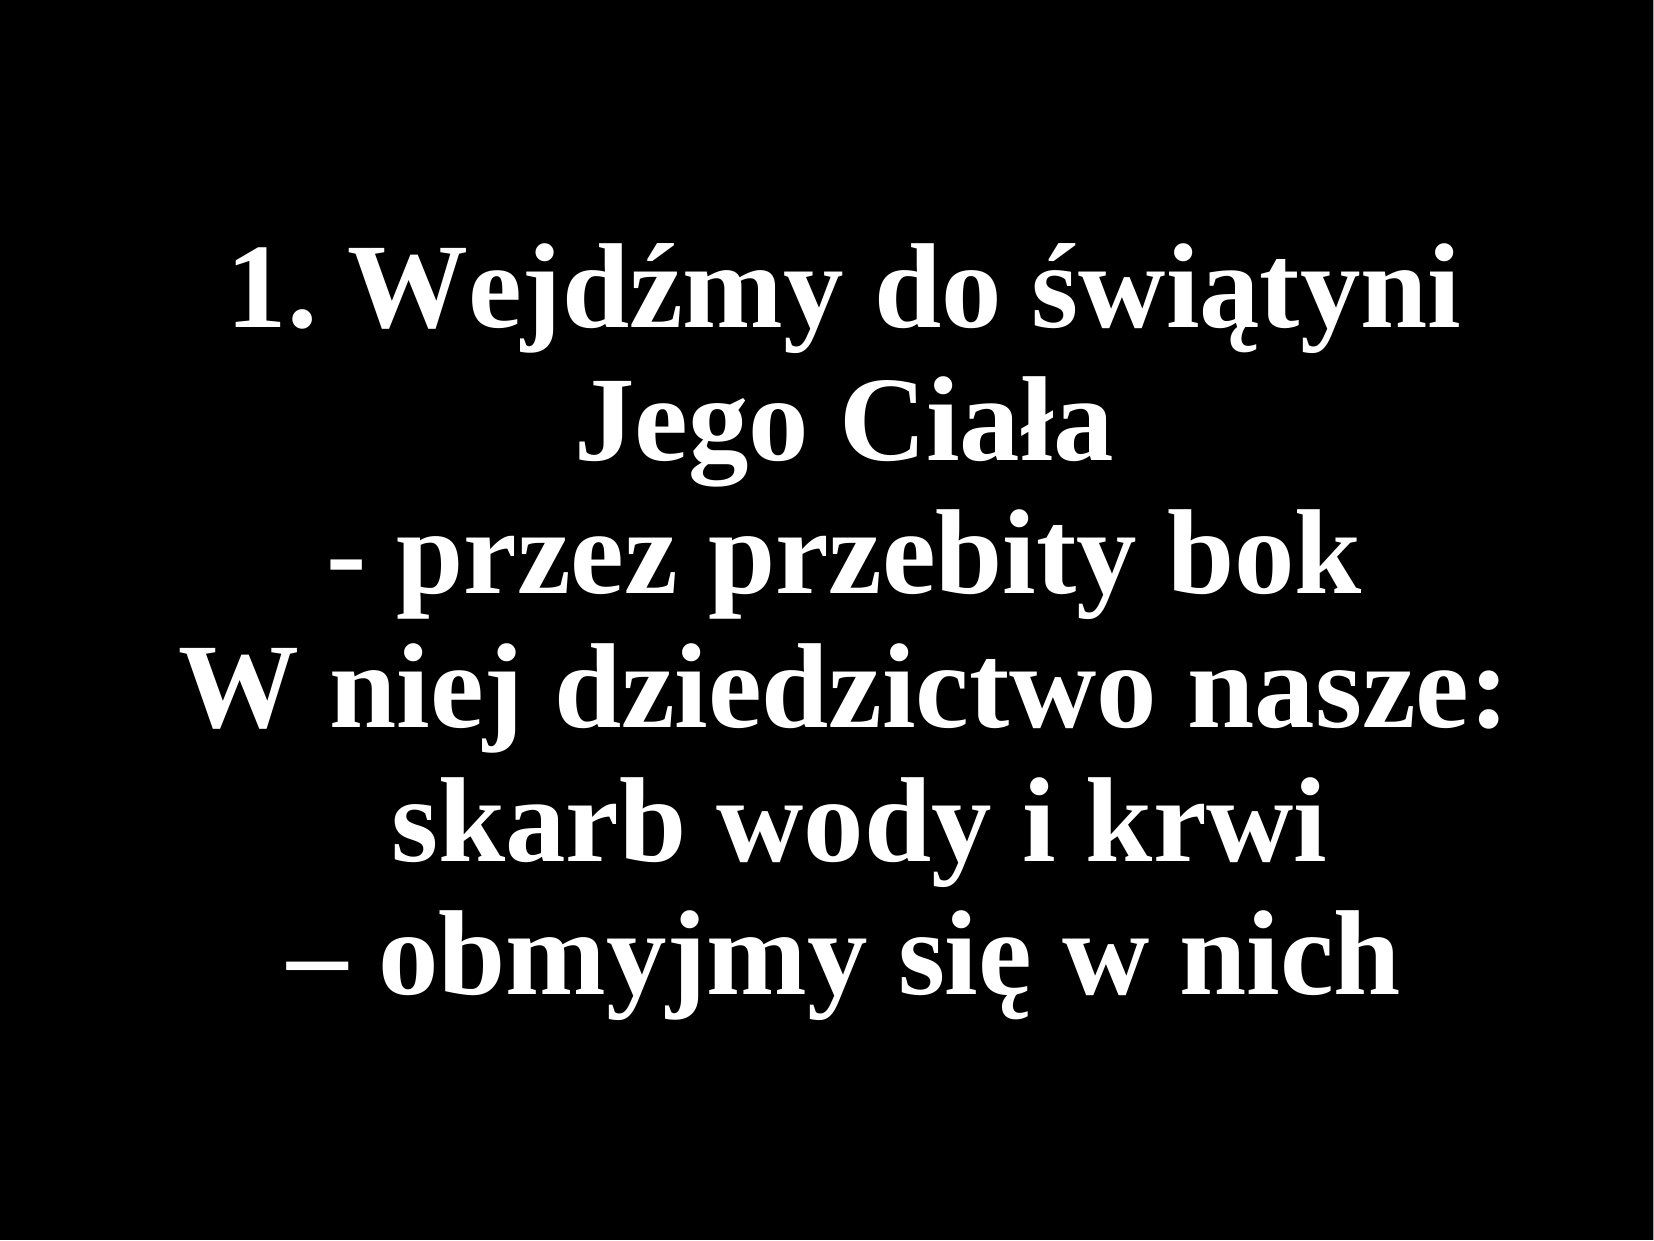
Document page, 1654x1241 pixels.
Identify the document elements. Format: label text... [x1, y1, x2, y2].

subtitle 1. Wejdźmy do świątyni Jego Ciała - przez przebity bok W niej dziedzictwo nasze: skarb wody i krwi – obmyjmy się w nich [0, 0, 1654, 1241]
